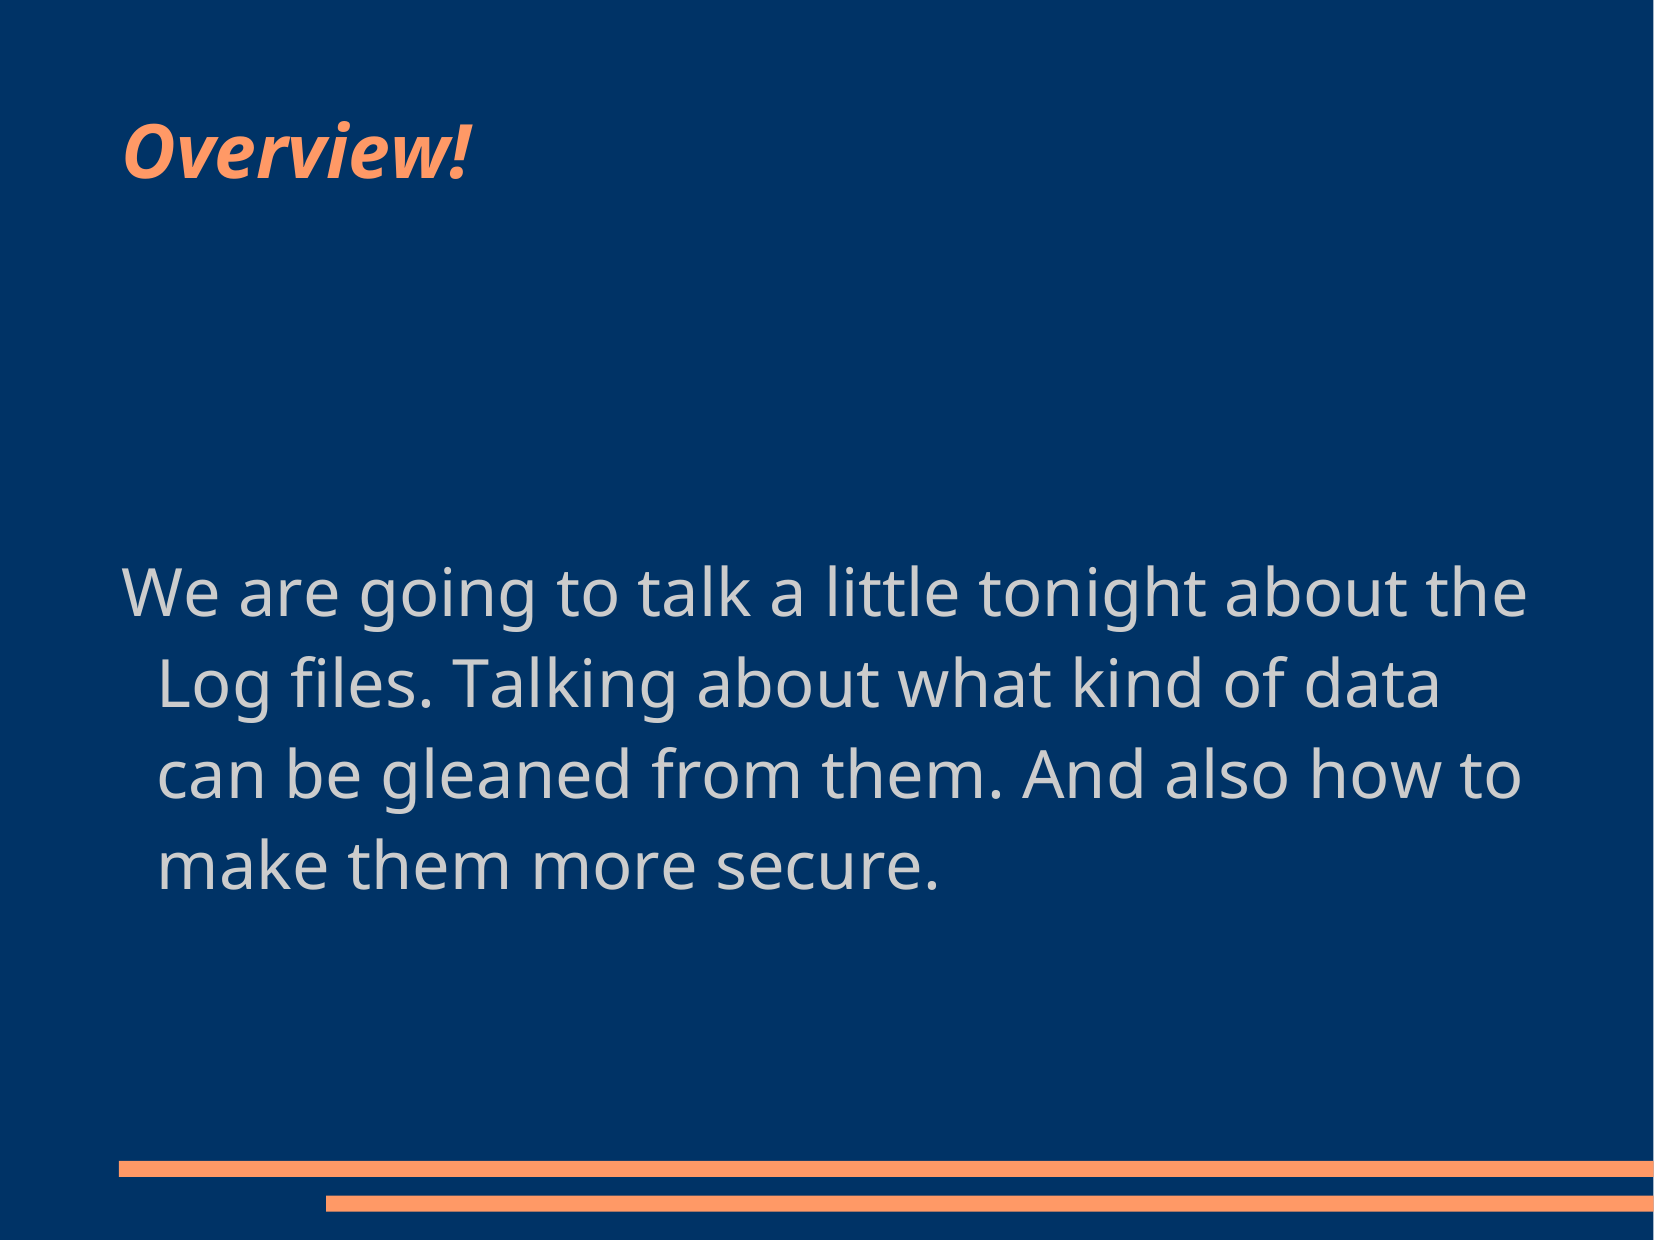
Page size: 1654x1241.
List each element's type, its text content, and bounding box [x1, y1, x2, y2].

title Overview! [121, 46, 1534, 254]
subtitle We are going to talk a little tonight about the Log files. Talking about what kind of data can be gleaned from them. And also how to make them more secure. [121, 322, 1561, 1133]
